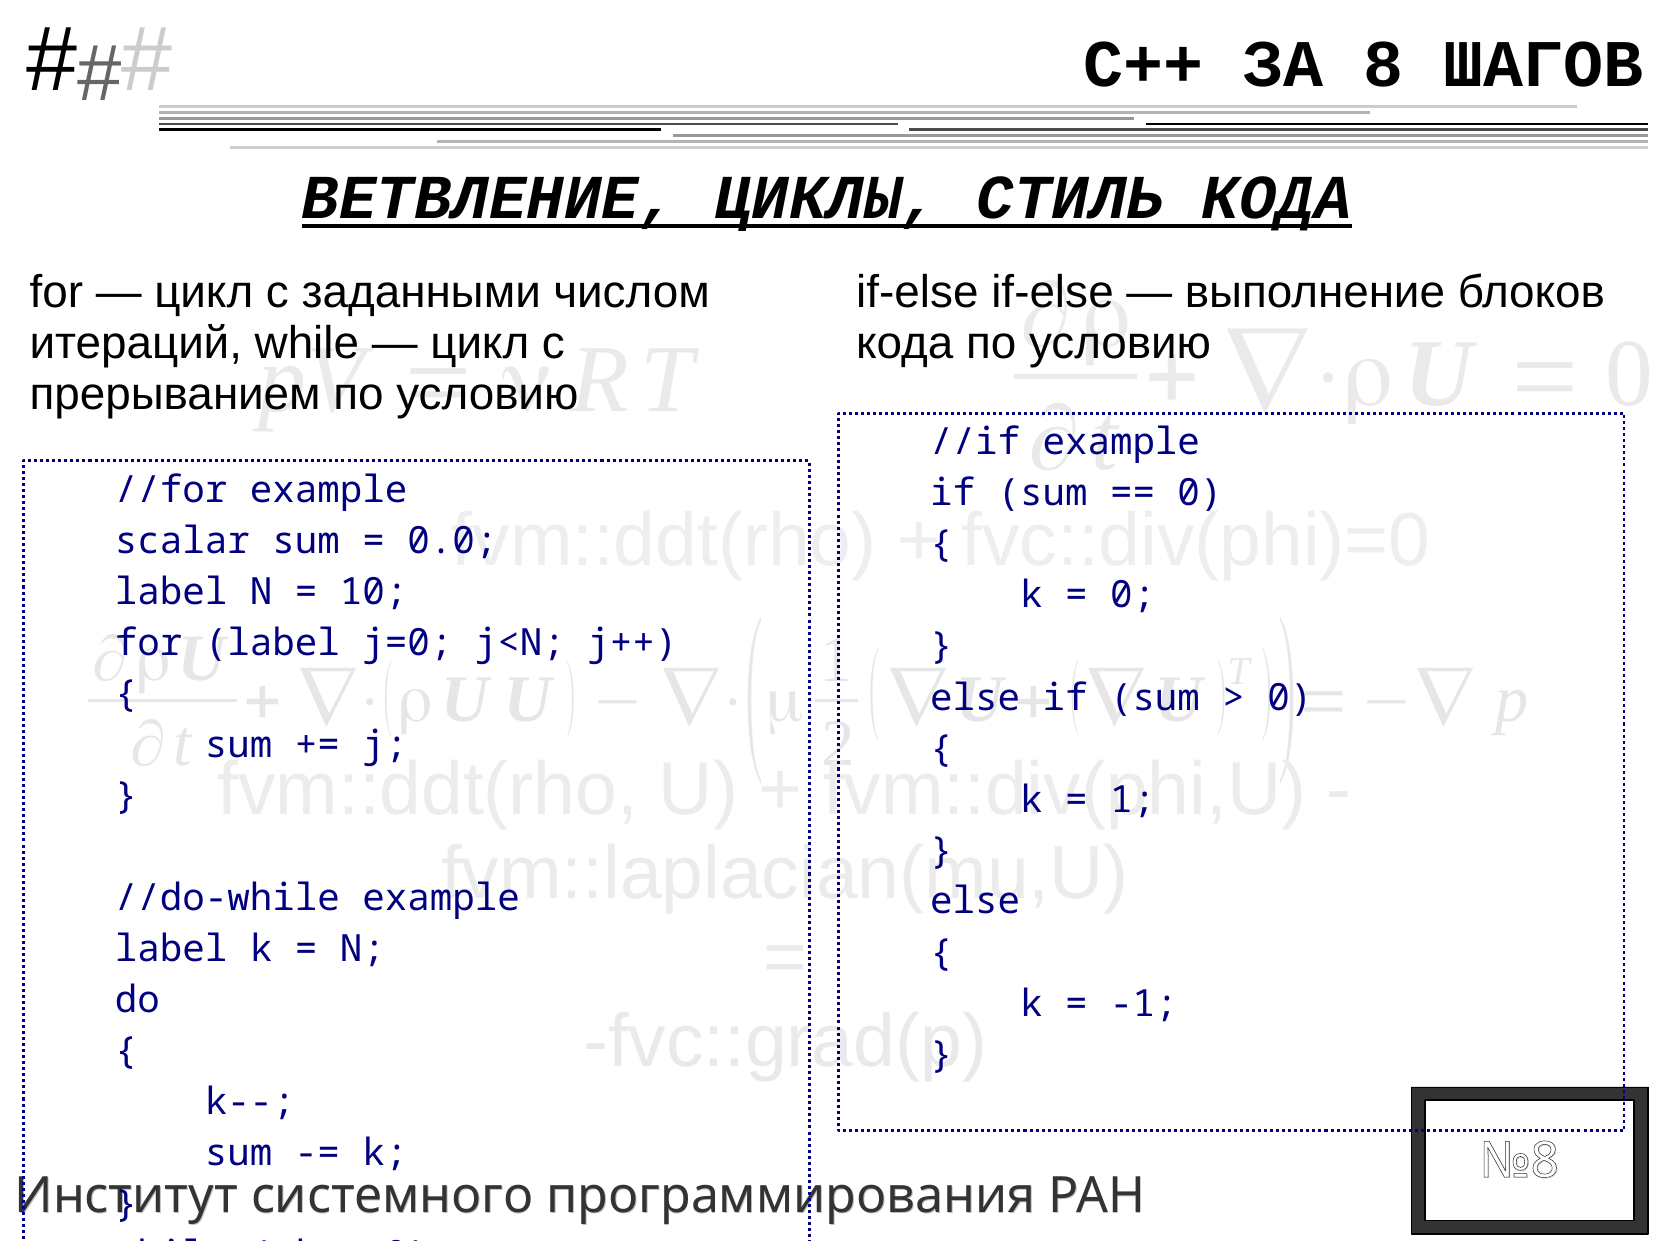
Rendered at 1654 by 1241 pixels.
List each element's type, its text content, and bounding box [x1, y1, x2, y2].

title ВЕТВЛЕНИЕ, ЦИКЛЫ, СТИЛЬ КОДА [0, 147, 1654, 257]
list //for example scalar sum = 0.0; label N = 10; for (label j=0; j<N; j++) { sum += j; } //do-while example label k = N; do { k--; sum -= k; } while ( k > 0); [23, 460, 810, 1148]
list //if example if (sum == 0) { k = 0; } else if (sum > 0) { k = 1; } else { k = -1; } [838, 413, 1625, 1066]
list if-else if-else — выполнение блоков кода по условию [856, 265, 1625, 680]
list for — цикл с заданными числом итераций, while — цикл с прерыванием по условию [29, 265, 798, 680]
